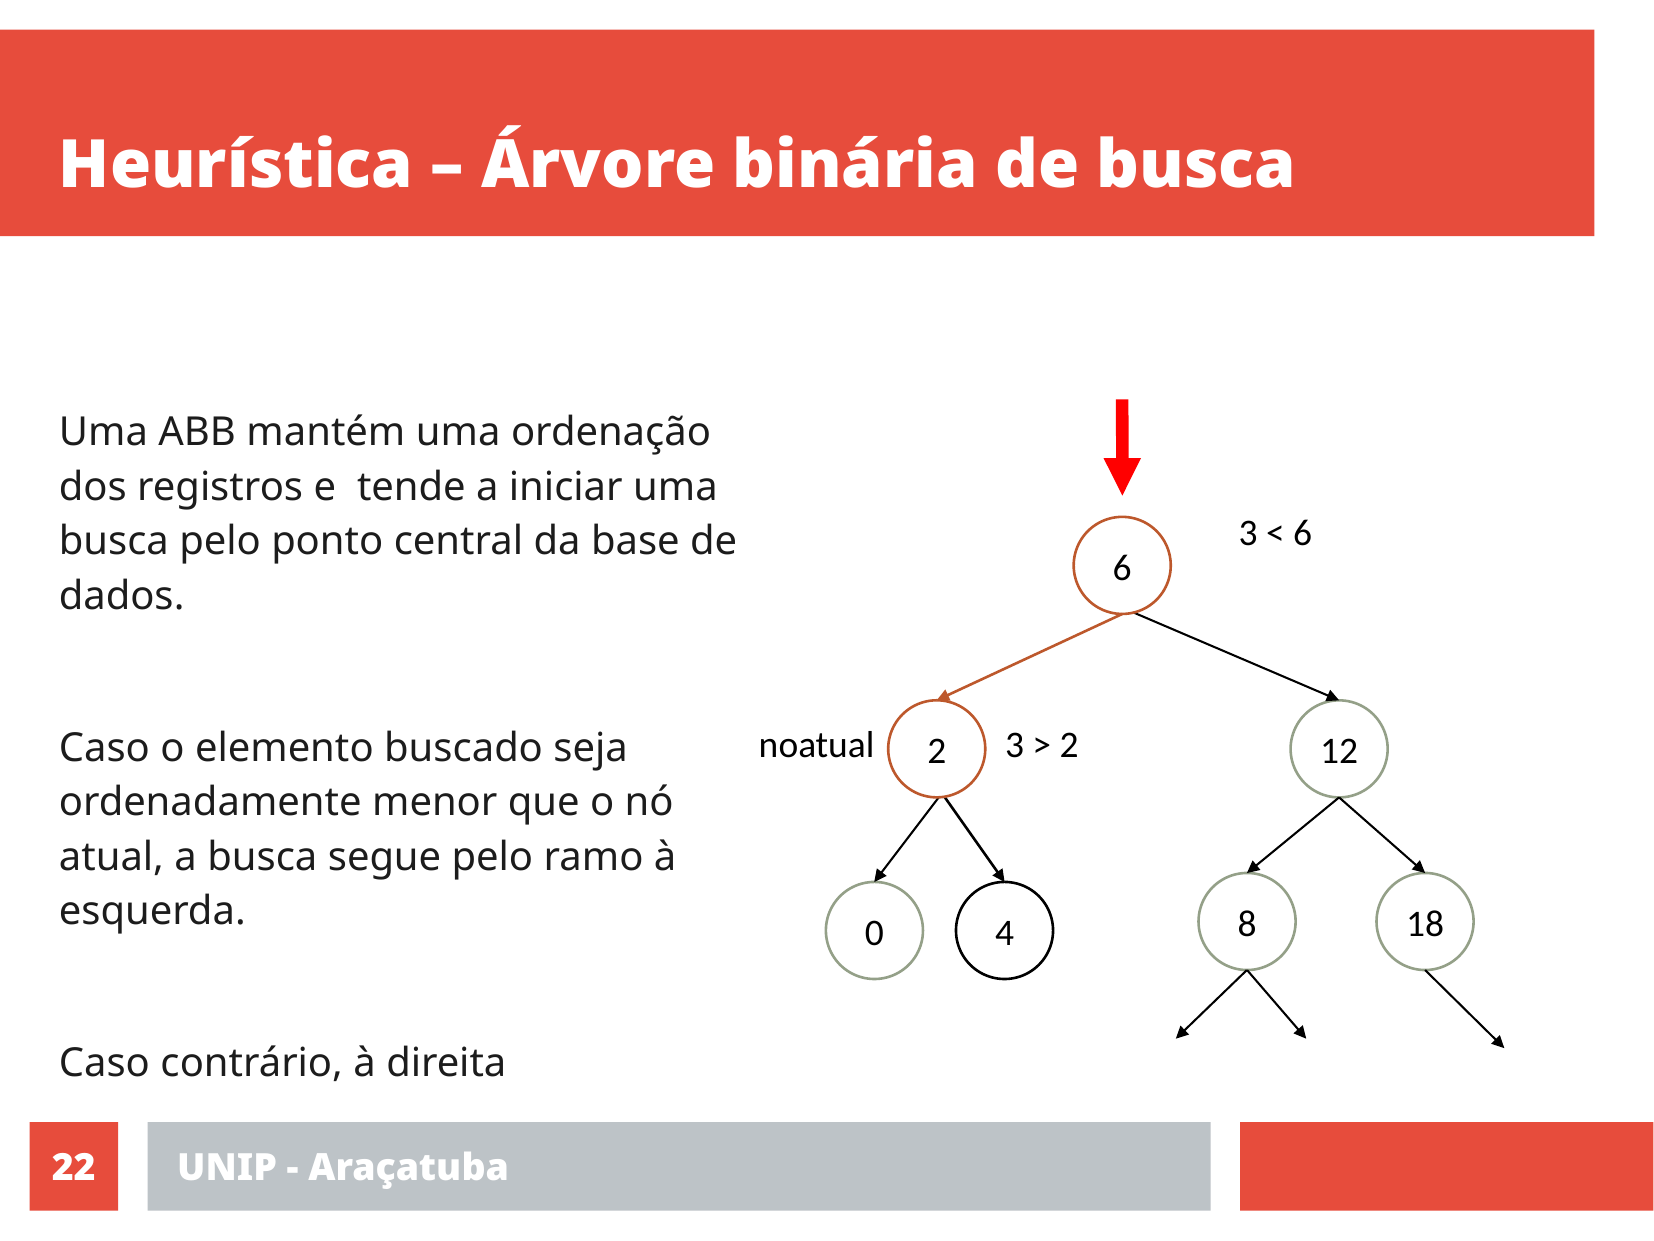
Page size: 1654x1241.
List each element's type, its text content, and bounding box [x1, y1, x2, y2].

text_box 4 [955, 881, 1054, 980]
text_box 0 [825, 881, 923, 980]
text_box [944, 797, 1005, 882]
text_box 3 < 6 [1223, 500, 1328, 561]
text_box 2 [890, 700, 986, 798]
list Uma ABB mantém uma ordenação dos registros e tende a iniciar uma busca pelo ponto central da base de dados. Caso o elemento buscado seja ordenadamente menor que o nó atual, a busca segue pelo ramo à esquerda. Caso contrário, à direita [59, 324, 744, 1093]
text_box 8 [1198, 872, 1296, 970]
text_box [936, 613, 1123, 701]
text_box 18 [1376, 872, 1474, 971]
text_box noatual [743, 712, 890, 773]
text_box 3 > 2 [990, 712, 1094, 773]
text_box 6 [1073, 516, 1171, 614]
text_box 12 [1290, 700, 1388, 798]
title Heurística – Árvore binária de busca [59, 59, 1595, 207]
